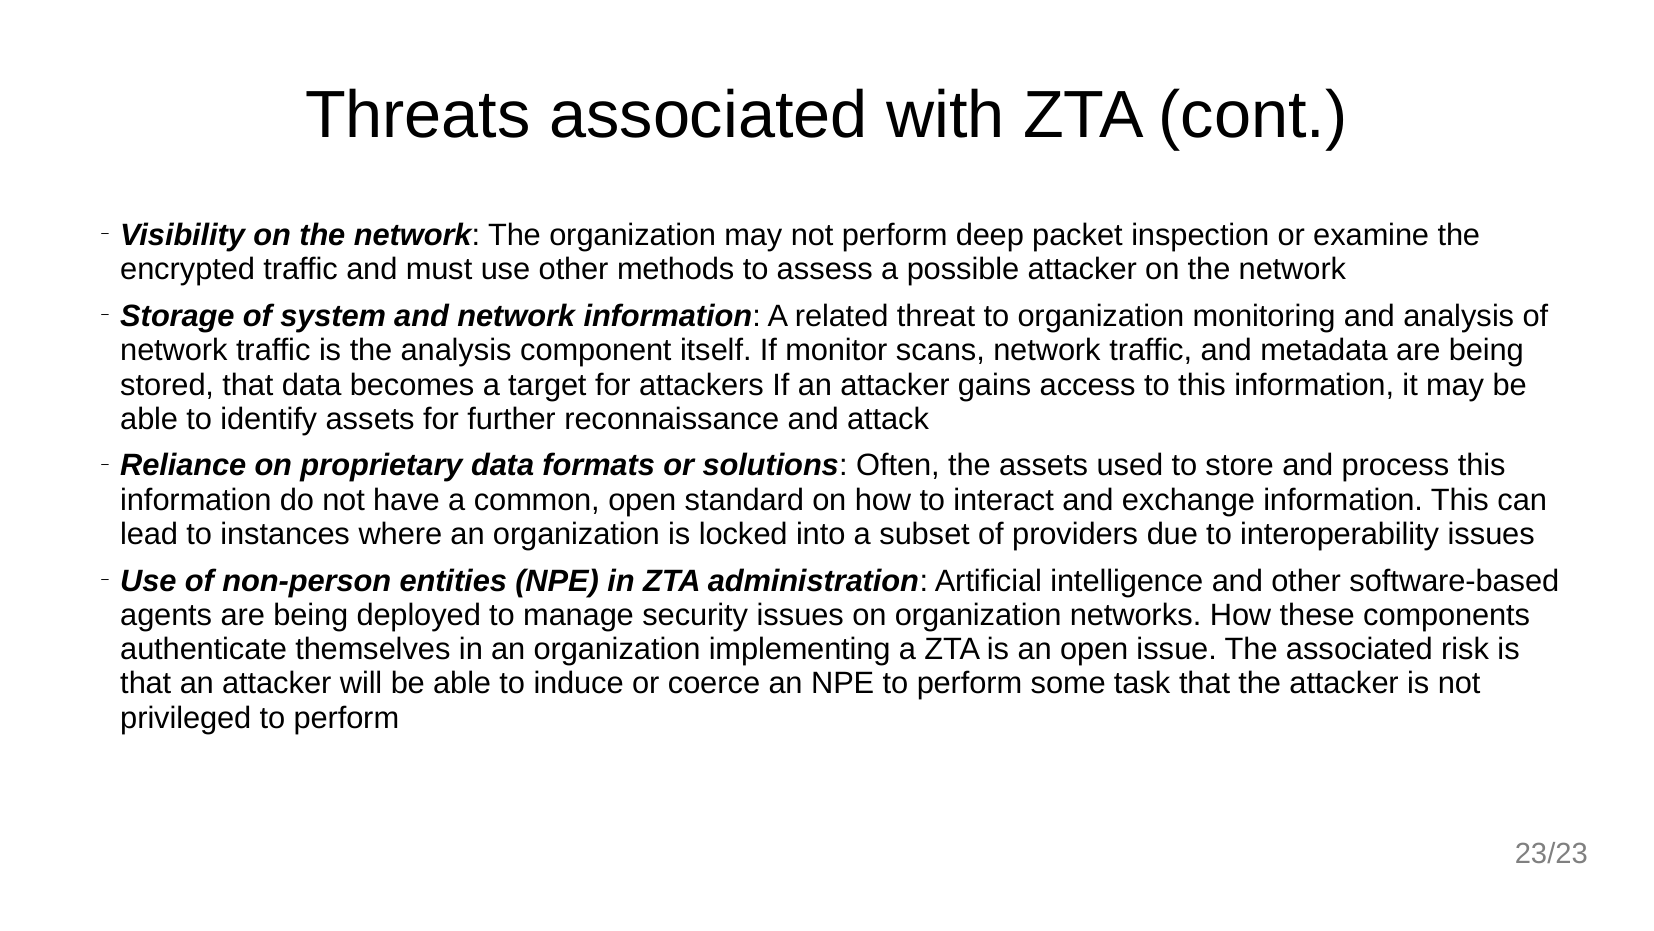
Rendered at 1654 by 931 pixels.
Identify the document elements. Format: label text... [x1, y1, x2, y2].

text_box <number>/23 [1500, 829, 1651, 931]
list Visibility on the network: The organization may not perform deep packet inspection or examine the encrypted traffic and must use other methods to assess a possible attacker on the network Storage of system and network information: A related threat to organization monitoring and analysis of network traffic is the analysis component itself. If monitor scans, network traffic, and metadata are being stored, that data becomes a target for attackers If an attacker gains access to this information, it may be able to identify assets for further reconnaissance and attack Reliance on proprietary data formats or solutions: Often, the assets used to store and process this information do not have a common, open standard on how to interact and exchange information. This can lead to instances where an organization is locked into a subset of providers due to interoperability issues Use of non-person entities (NPE) in ZTA administration: Artificial intelligence and other software-based agents are being deployed to manage security issues on organization networks. How these components authenticate themselves in an organization implementing a ZTA is an open issue. The associated risk is that an attacker will be able to induce or coerce an NPE to perform some task that the attacker is not privileged to perform [82, 217, 1571, 758]
title Threats associated with ZTA (cont.) [82, 37, 1571, 193]
